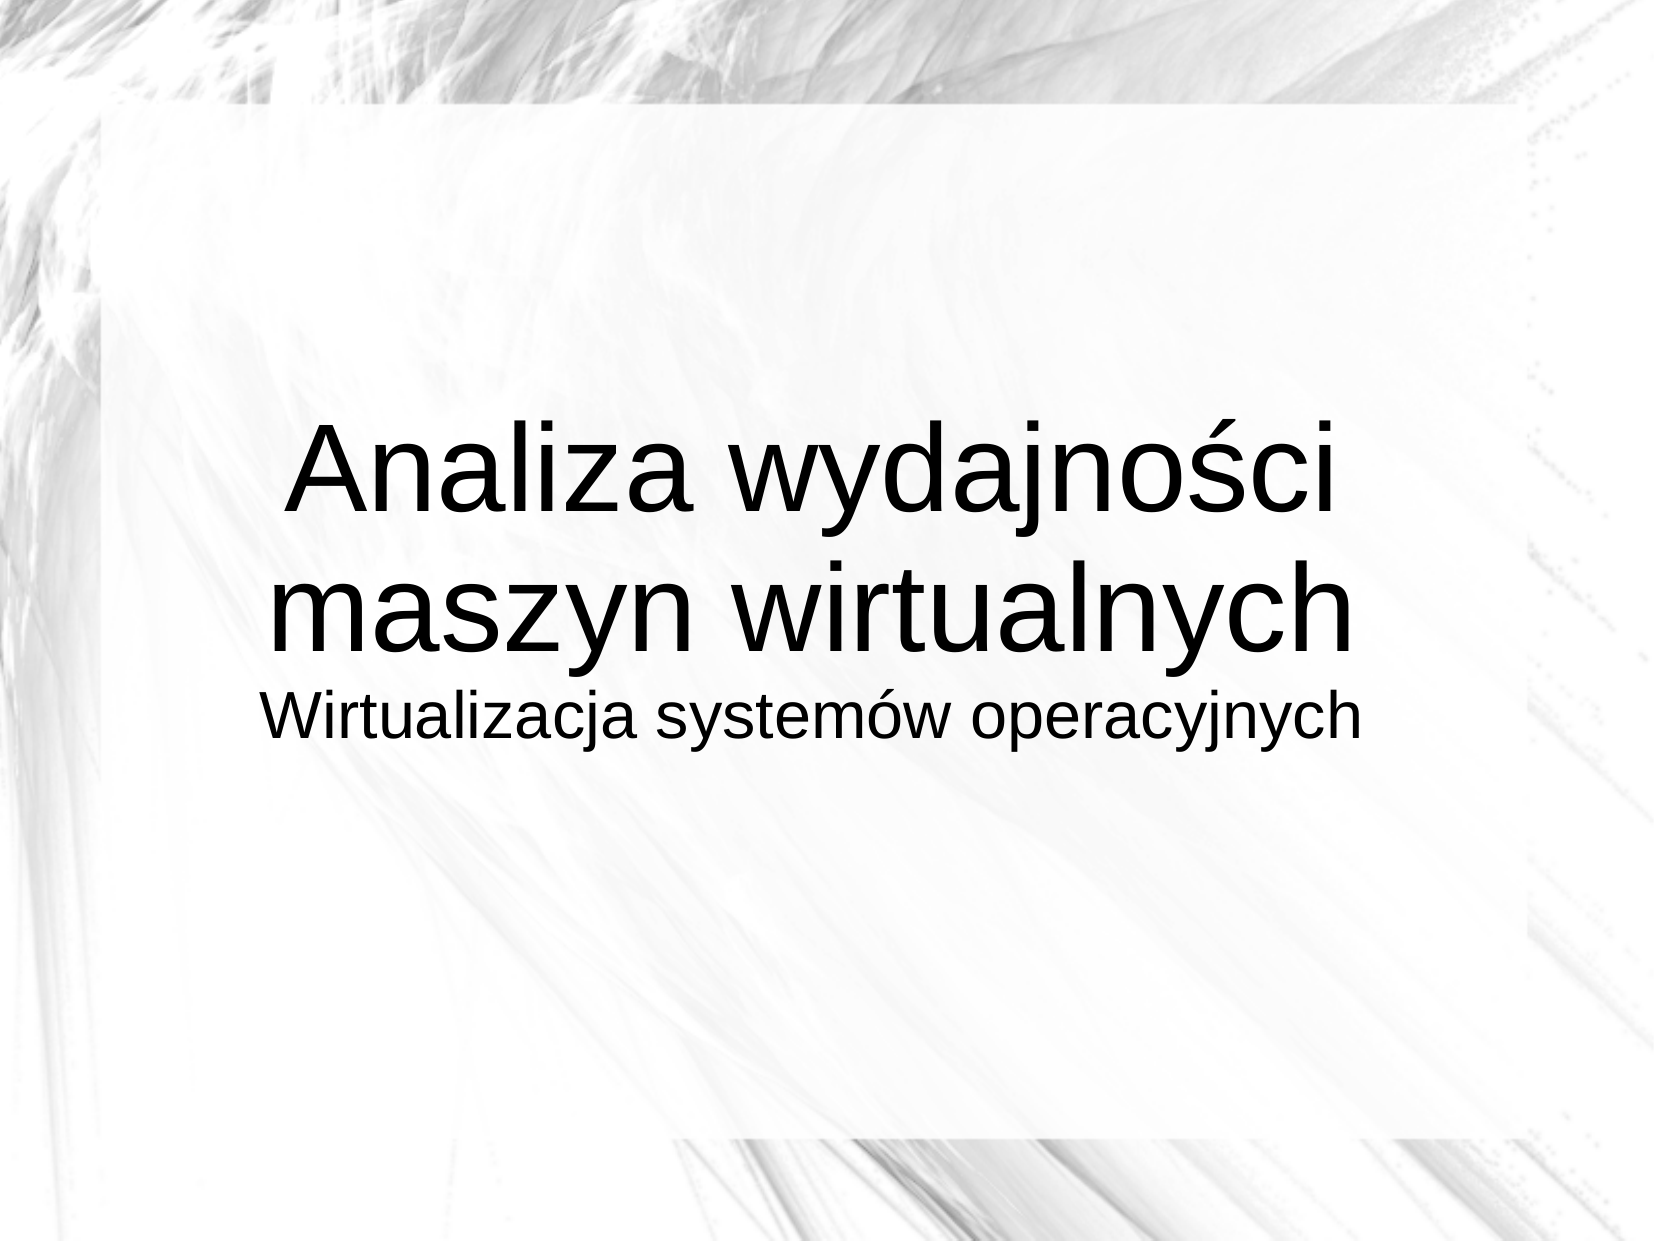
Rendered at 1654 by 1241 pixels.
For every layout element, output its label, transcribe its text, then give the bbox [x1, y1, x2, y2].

picture [0, 0, 1654, 1241]
subtitle Analiza wydajności maszyn wirtualnych Wirtualizacja systemów operacyjnych [118, 112, 1506, 1039]
